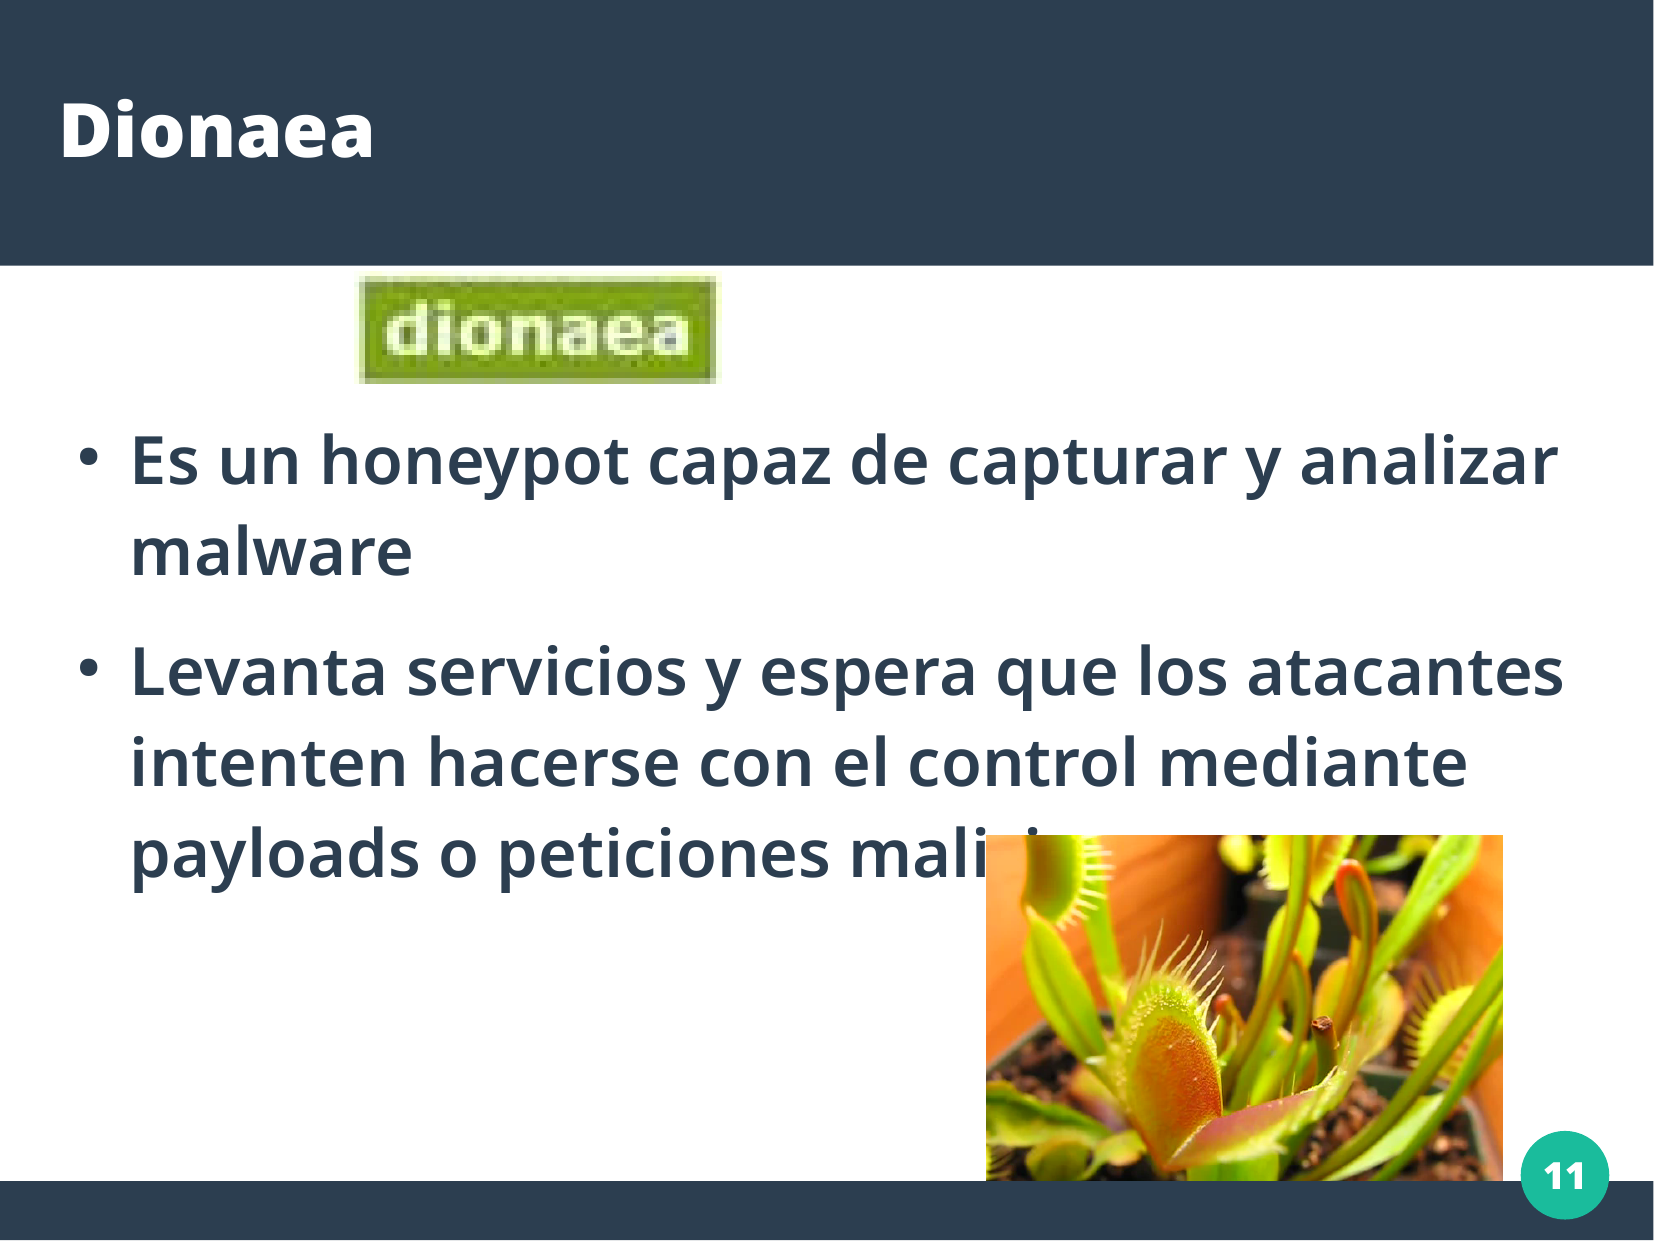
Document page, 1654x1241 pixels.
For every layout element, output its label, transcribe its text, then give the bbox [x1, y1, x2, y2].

picture [986, 835, 1503, 1182]
list Es un honeypot capaz de capturar y analizar malware Levanta servicios y espera que los atacantes intenten hacerse con el control mediante payloads o peticiones maliciosas [59, 413, 1595, 1241]
picture [354, 271, 722, 384]
title Dionaea [59, 49, 1595, 207]
